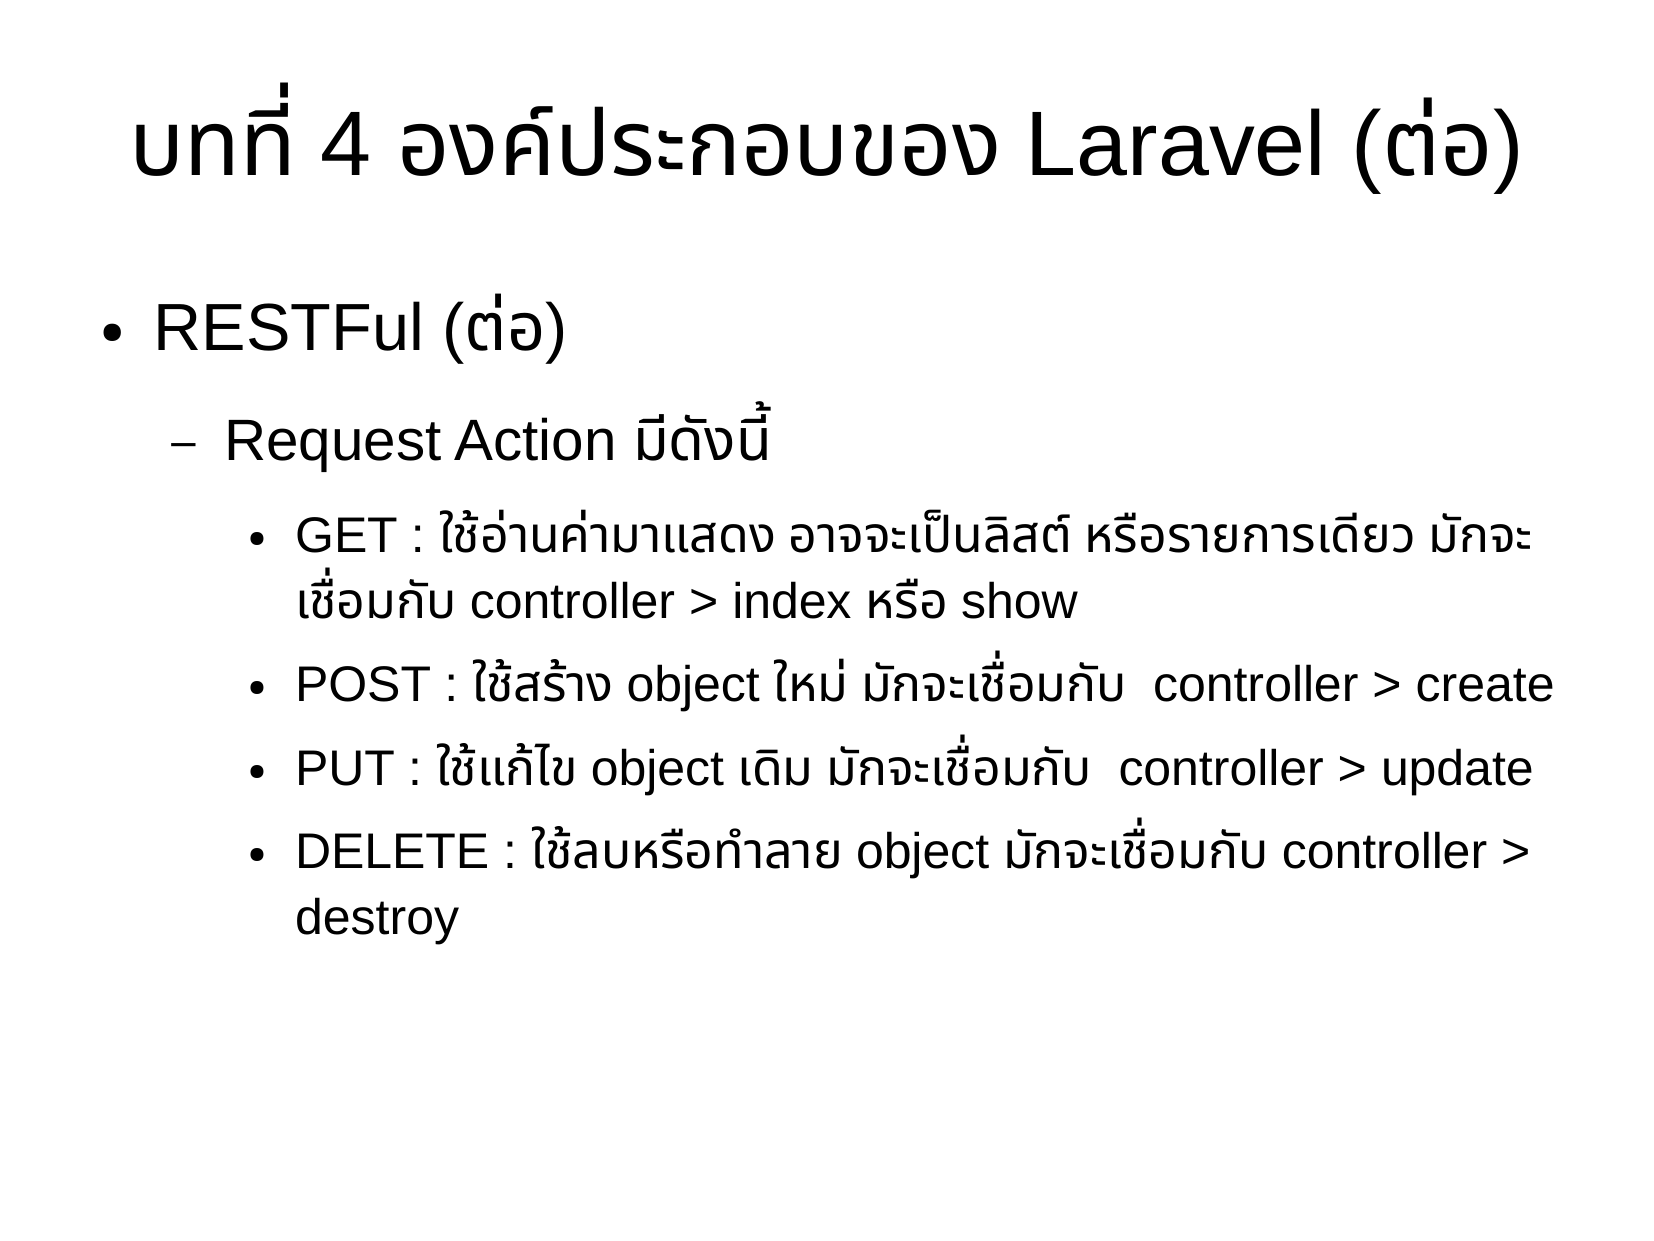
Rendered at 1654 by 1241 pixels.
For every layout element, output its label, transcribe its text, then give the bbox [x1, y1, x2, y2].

title บทที่ 4 องค์ประกอบของ Laravel (ต่อ) [82, 49, 1571, 257]
list RESTFul (ต่อ) Request Action มีดังนี้ GET : ใช้อ่านค่ามาแสดง อาจจะเป็นลิสต์ หรือรายการเดียว มักจะเชื่อมกับ controller > index หรือ show POST : ใช้สร้าง object ใหม่ มักจะเชื่อมกับ controller > create PUT : ใช้แก้ไข object เดิม มักจะเชื่อมกับ controller > update DELETE : ใช้ลบหรือทำลาย object มักจะเชื่อมกับ controller > destroy [82, 290, 1571, 1010]
